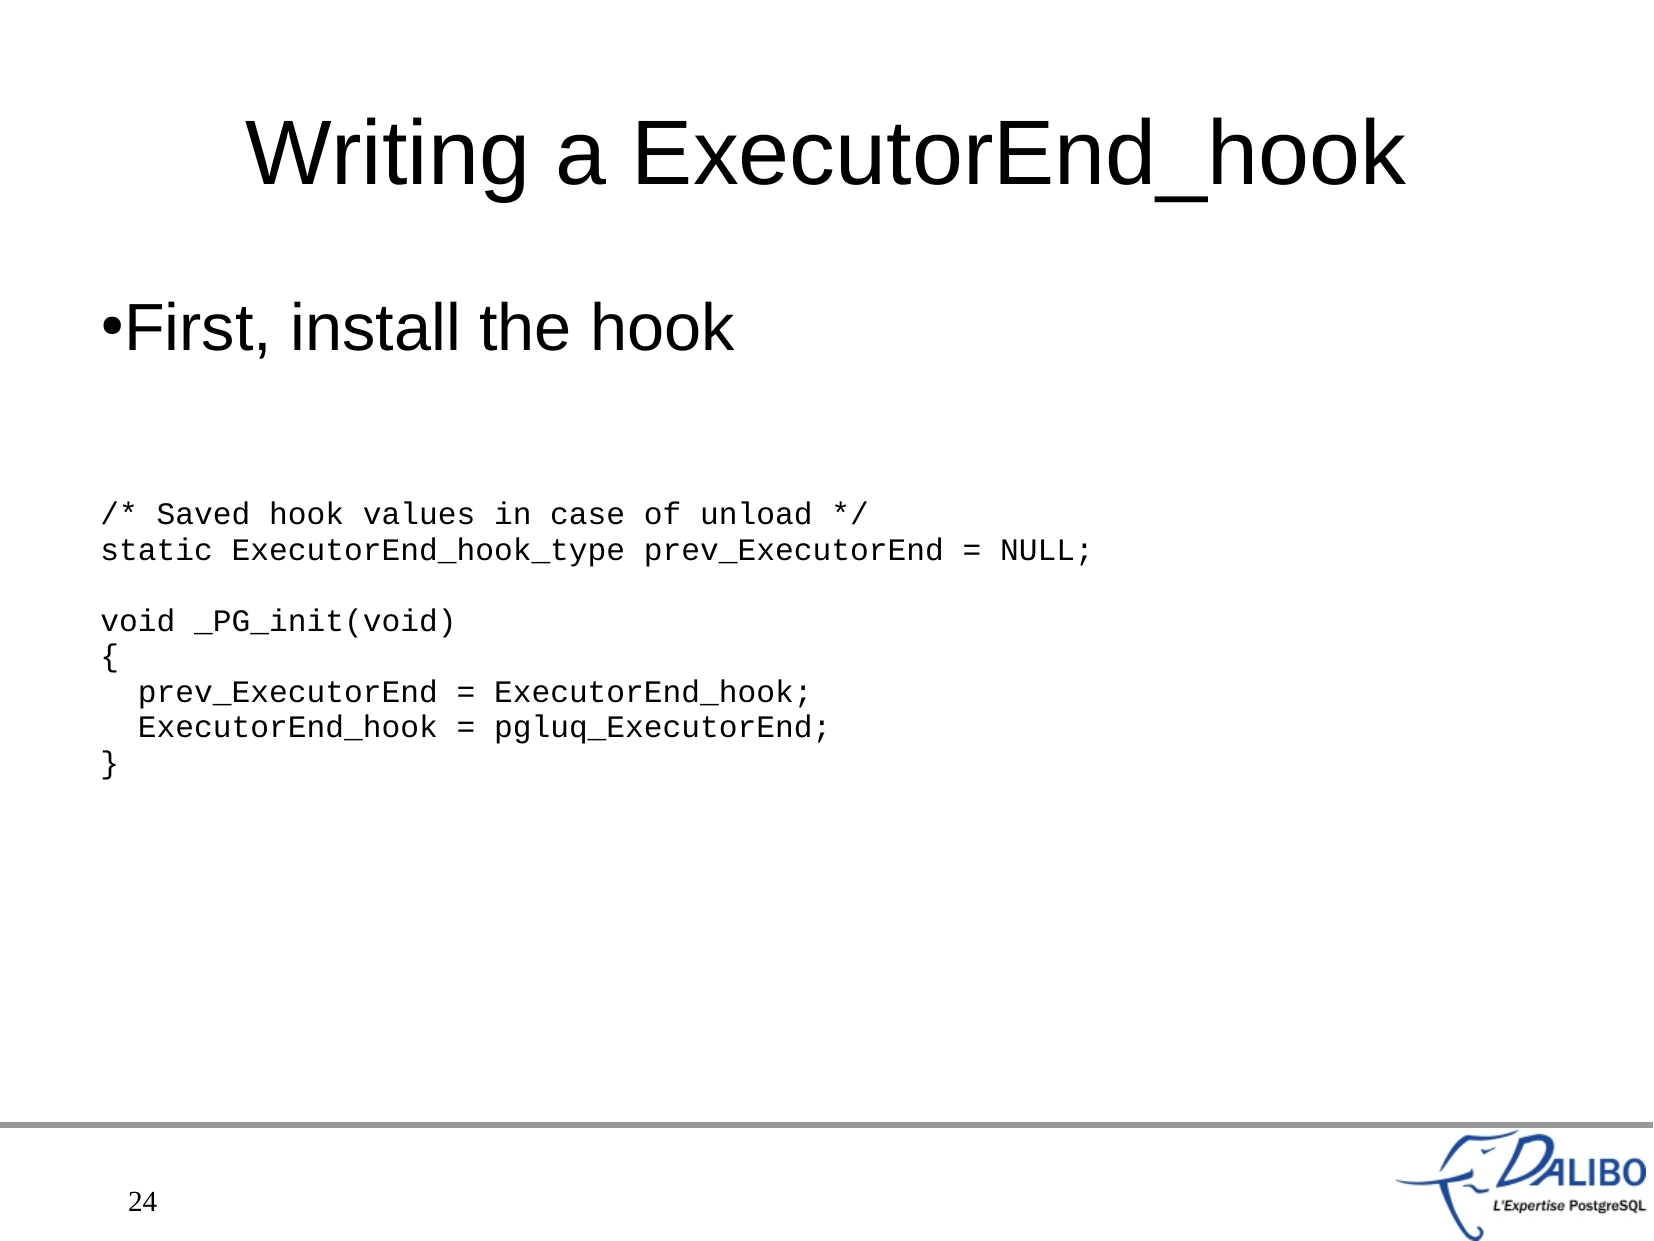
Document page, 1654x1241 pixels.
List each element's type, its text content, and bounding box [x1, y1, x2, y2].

list First, install the hook /* Saved hook values in case of unload */ static ExecutorEnd_hook_type prev_ExecutorEnd = NULL; void _PG_init(void) { prev_ExecutorEnd = ExecutorEnd_hook; ExecutorEnd_hook = pgluq_ExecutorEnd; } [82, 290, 1571, 1109]
picture [1395, 1130, 1646, 1241]
title Writing a ExecutorEnd_hook [82, 49, 1571, 257]
